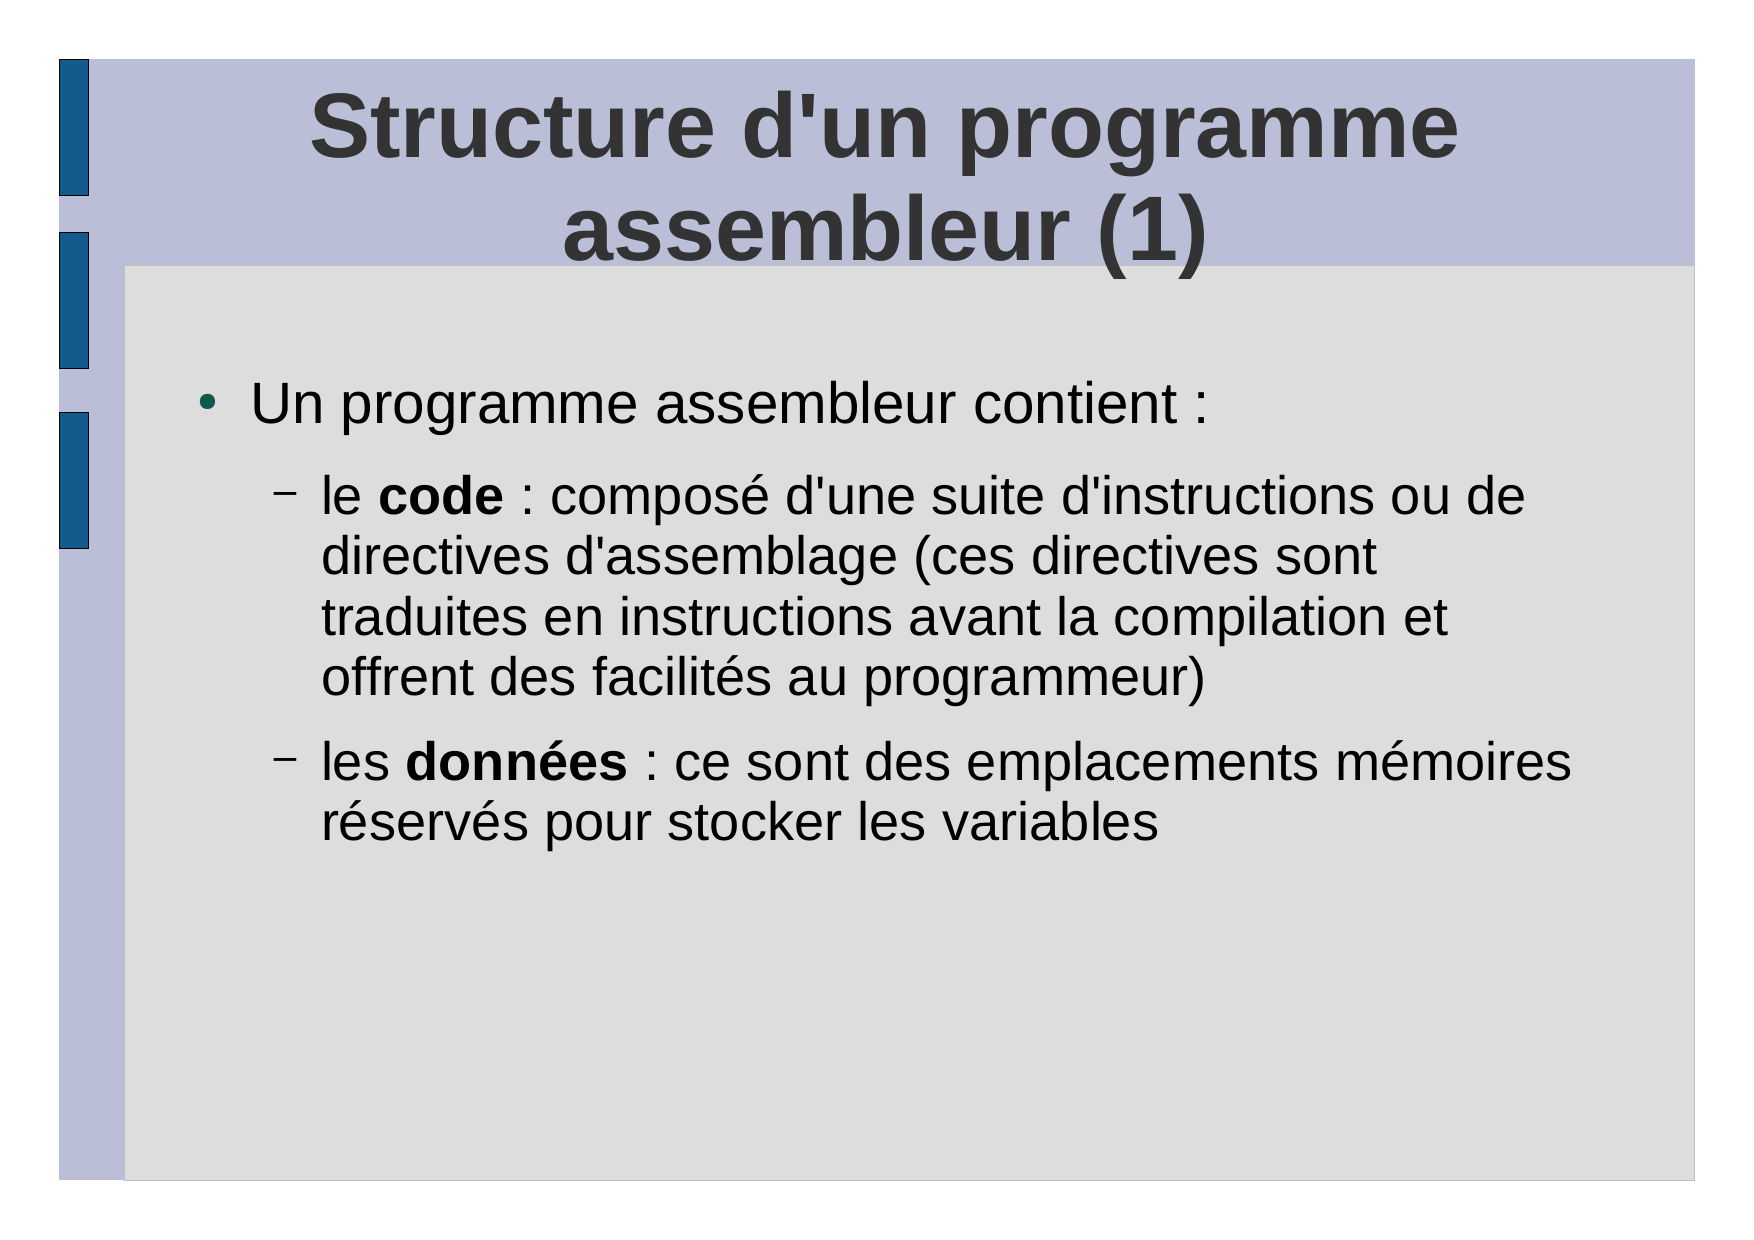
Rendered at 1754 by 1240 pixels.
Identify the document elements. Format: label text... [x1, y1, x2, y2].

list Un programme assembleur contient : le code : composé d'une suite d'instructions ou de directives d'assemblage (ces directives sont traduites en instructions avant la compilation et offrent des facilités au programmeur) les données : ce sont des emplacements mémoires réservés pour stocker les variables [179, 370, 1577, 1093]
title Structure d'un programme assembleur (1) [118, 74, 1654, 280]
